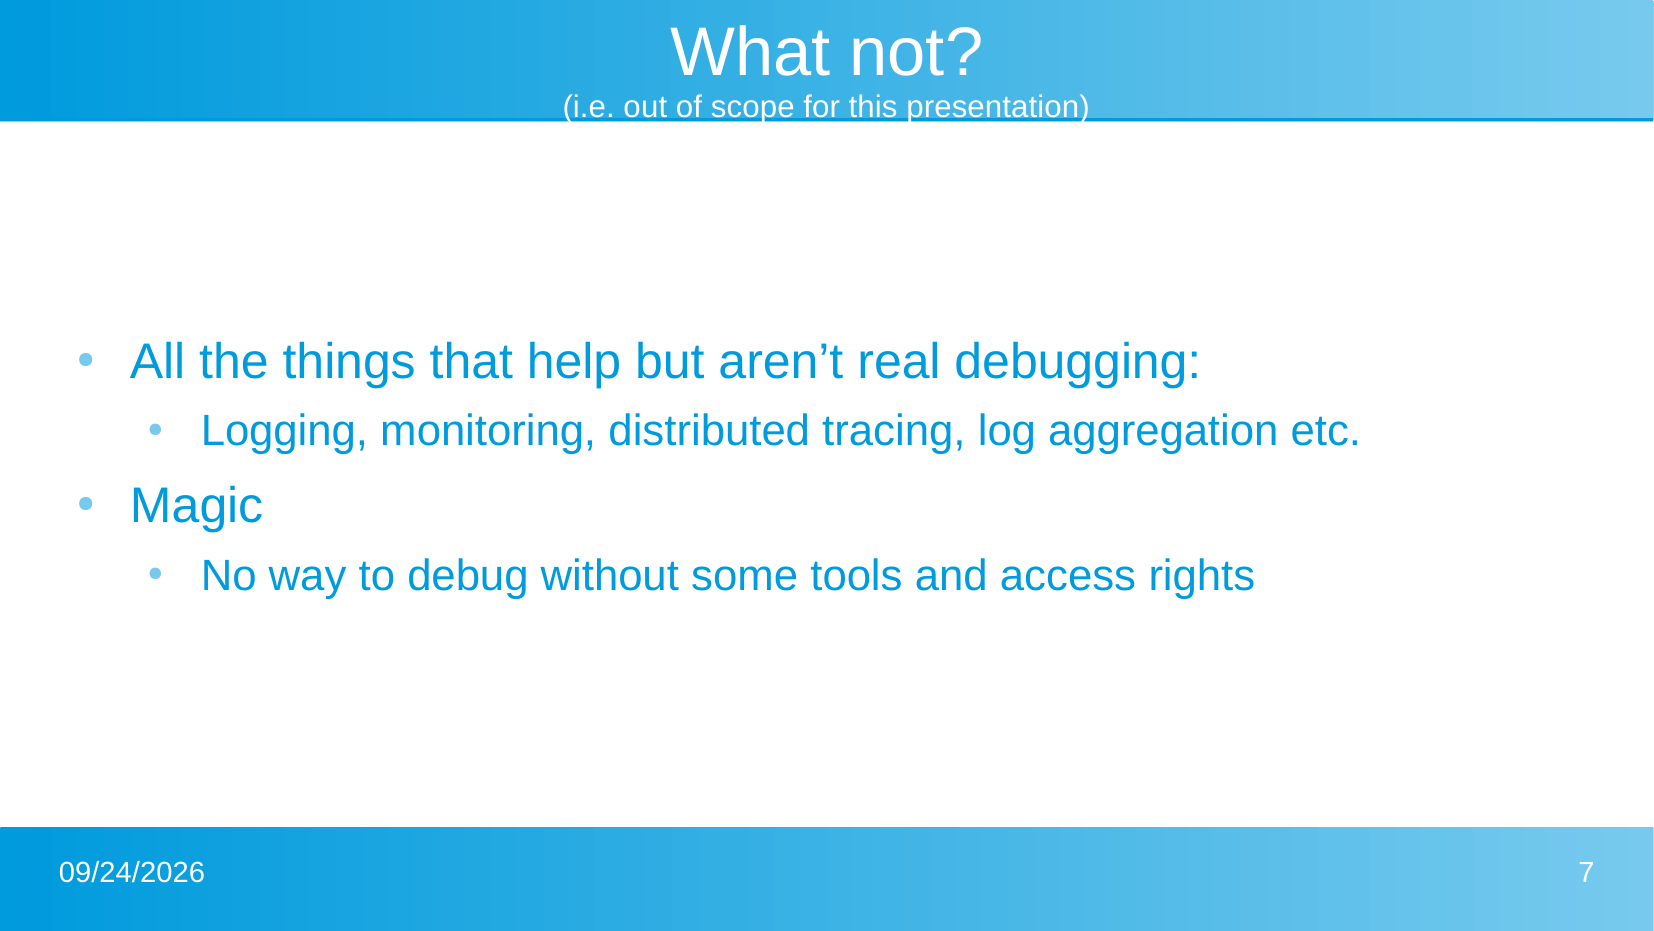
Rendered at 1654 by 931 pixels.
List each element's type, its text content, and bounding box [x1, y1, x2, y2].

list All the things that help but aren’t real debugging: Logging, monitoring, distributed tracing, log aggregation etc. Magic No way to debug without some tools and access rights [59, 177, 1595, 768]
title What not? (i.e. out of scope for this presentation) [59, 12, 1595, 125]
